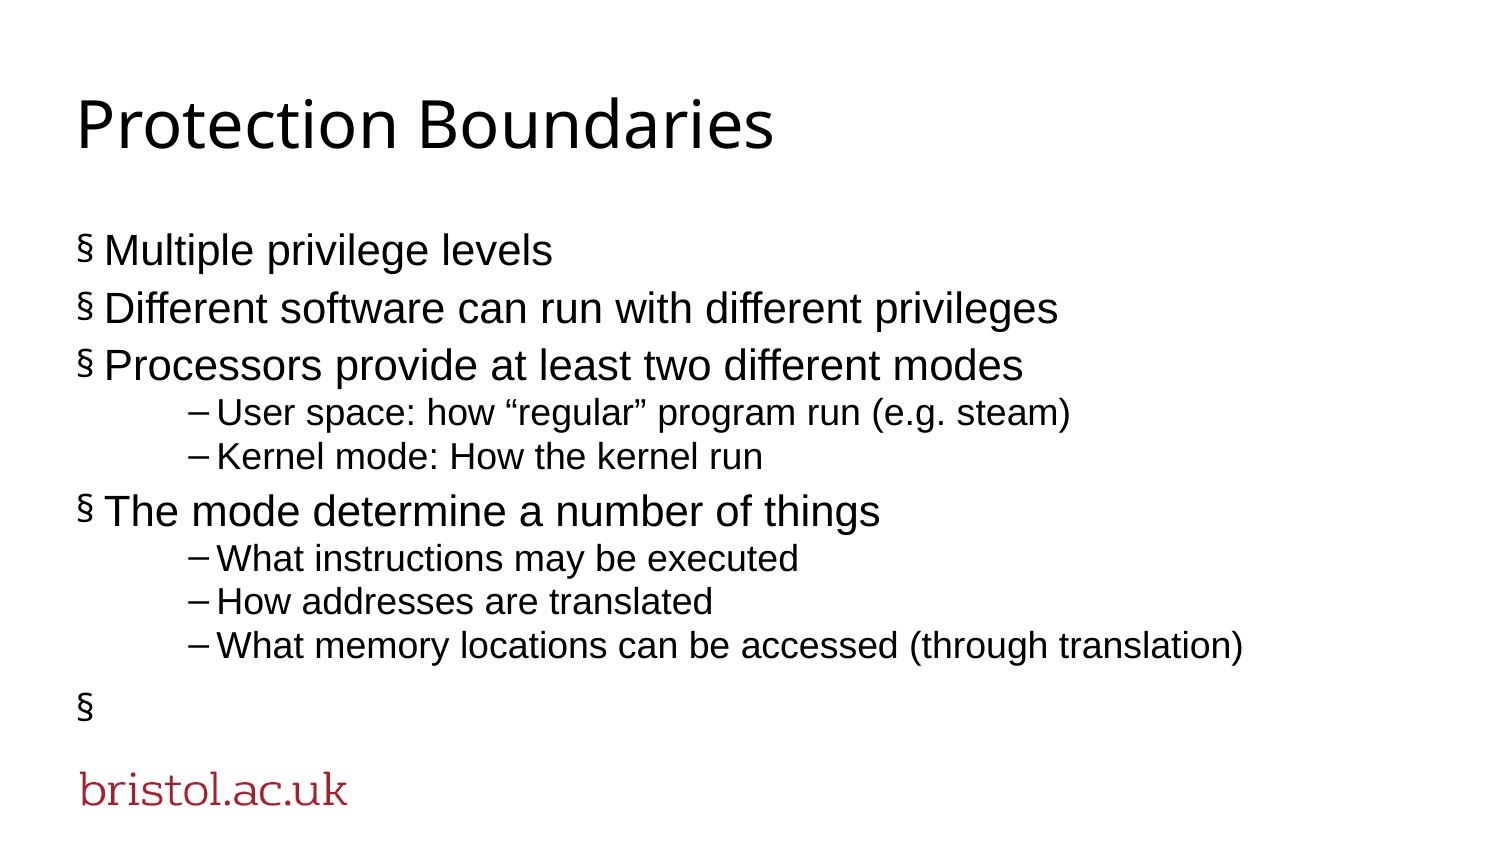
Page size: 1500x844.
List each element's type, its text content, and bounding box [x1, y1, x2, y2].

list Multiple privilege levels Different software can run with different privileges Processors provide at least two different modes User space: how “regular” program run (e.g. steam) Kernel mode: How the kernel run The mode determine a number of things What instructions may be executed How addresses are translated What memory locations can be accessed (through translation) [60, 224, 1440, 699]
title Protection Boundaries [60, 44, 1440, 209]
